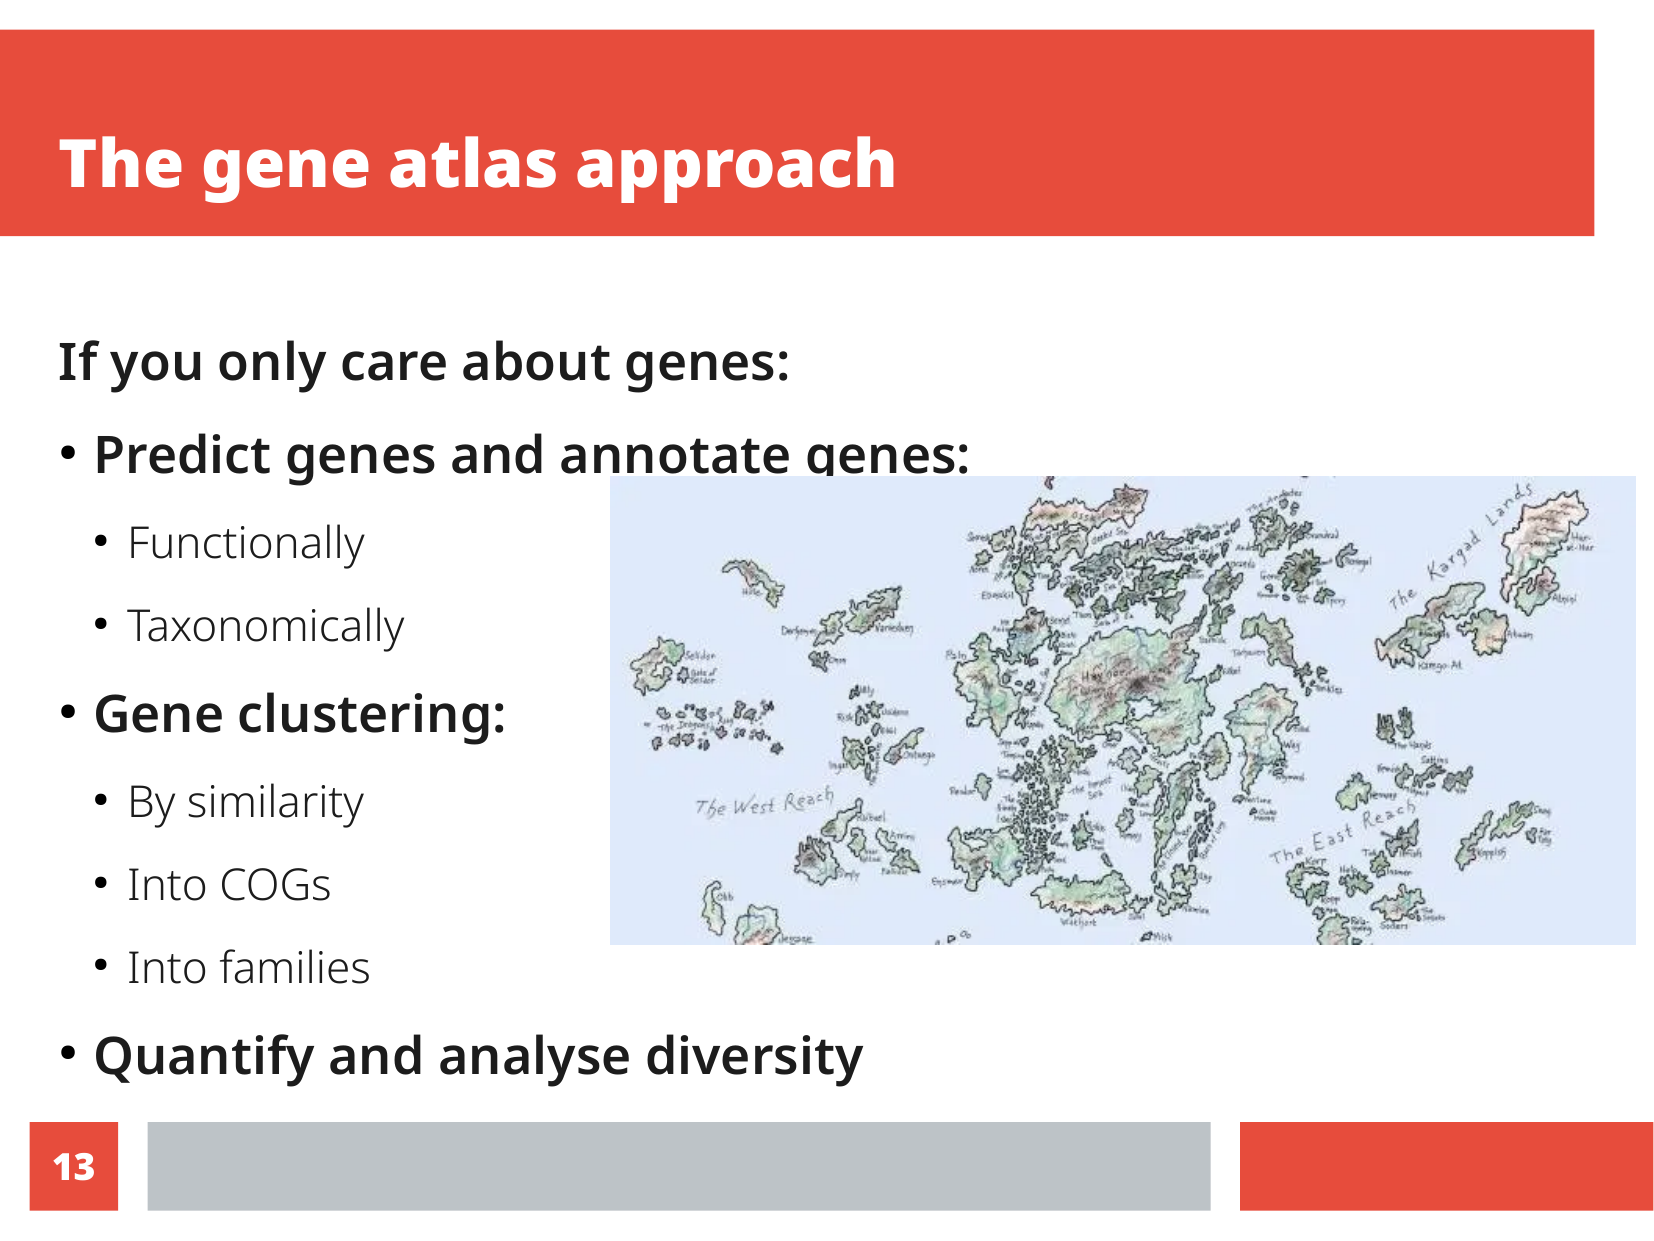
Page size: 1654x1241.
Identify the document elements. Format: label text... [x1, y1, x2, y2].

list If you only care about genes: Predict genes and annotate genes: Functionally Taxonomically Gene clustering: By similarity Into COGs Into families Quantify and analyse diversity [59, 324, 1565, 1093]
title The gene atlas approach [59, 59, 1595, 207]
picture [610, 476, 1636, 946]
